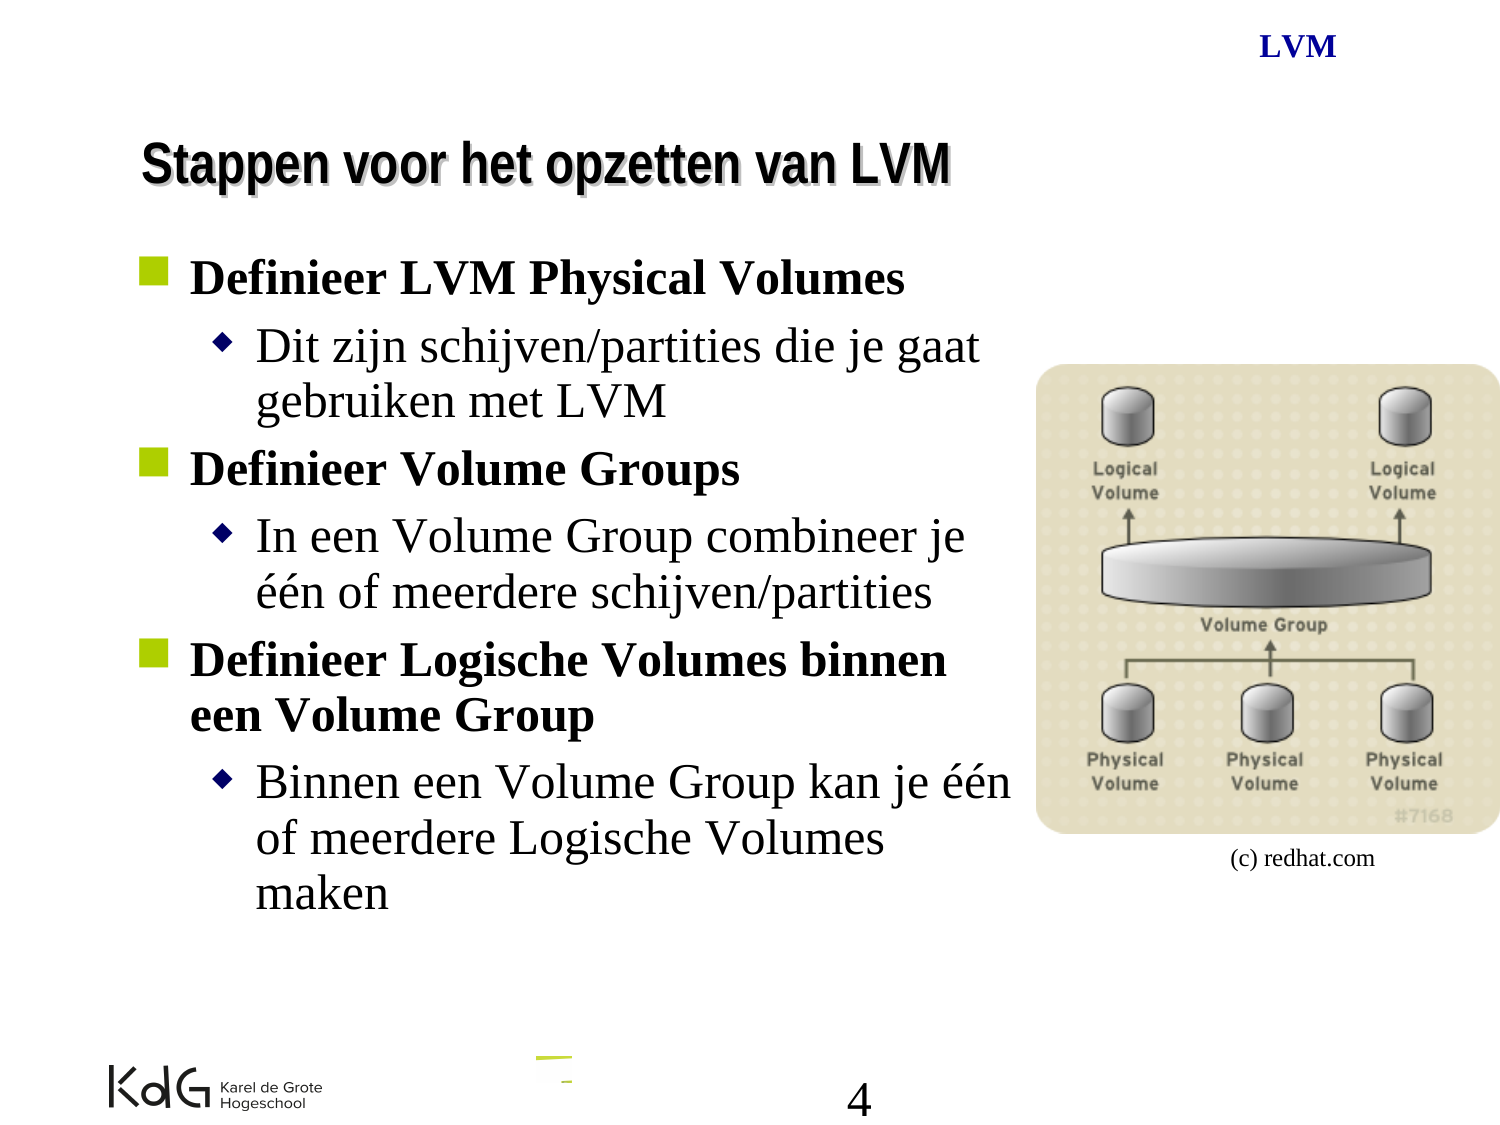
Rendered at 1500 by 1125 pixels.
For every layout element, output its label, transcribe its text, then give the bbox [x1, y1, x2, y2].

text_box (c) redhat.com [1215, 834, 1391, 879]
picture [1036, 364, 1500, 834]
list Definieer LVM Physical Volumes Dit zijn schijven/partities die je gaat gebruiken met LVM Definieer Volume Groups In een Volume Group combineer je één of meerdere schijven/partities Definieer Logische Volumes binnen een Volume Group Binnen een Volume Group kan je één of meerdere Logische Volumes maken [135, 249, 1027, 1050]
picture [109, 1065, 322, 1111]
picture [536, 1056, 572, 1083]
title Stappen voor het opzetten van LVM [141, 72, 1447, 253]
